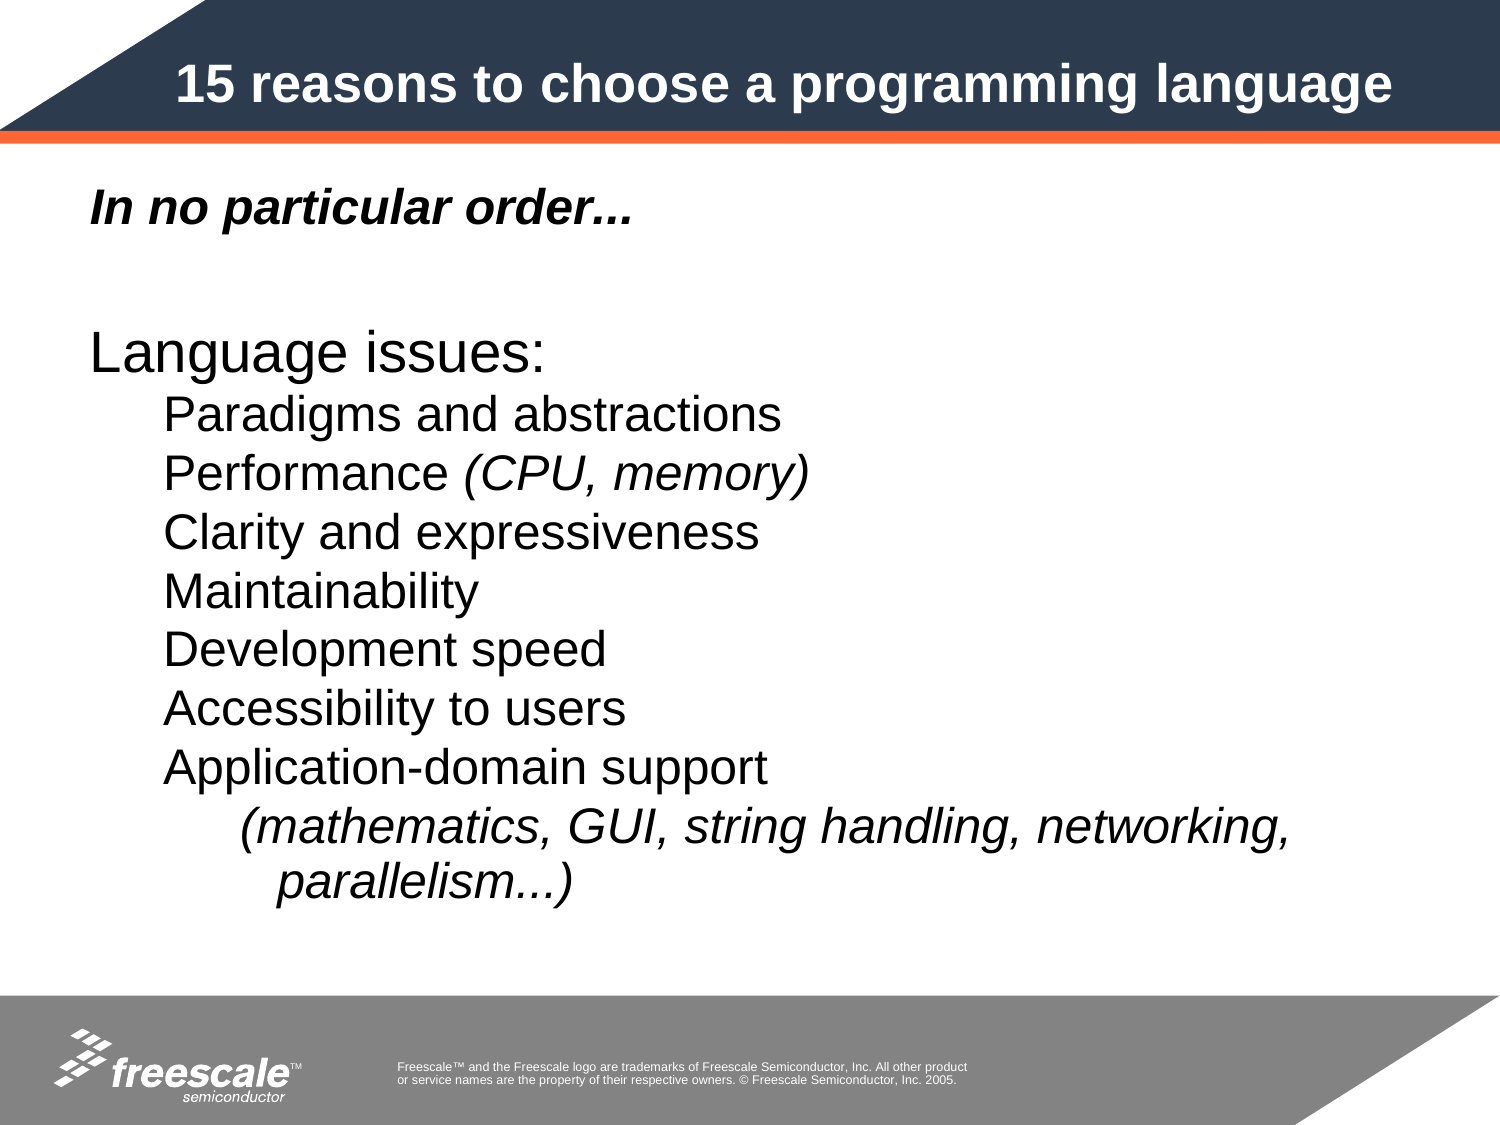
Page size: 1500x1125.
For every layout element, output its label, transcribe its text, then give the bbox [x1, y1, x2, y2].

title 15 reasons to choose a programming language [75, 0, 1426, 175]
list In no particular order... Language issues: Paradigms and abstractions Performance (CPU, memory) Clarity and expressiveness Maintainability Development speed Accessibility to users Application-domain support (mathematics, GUI, string handling, networking, parallelism...) [75, 175, 1426, 969]
